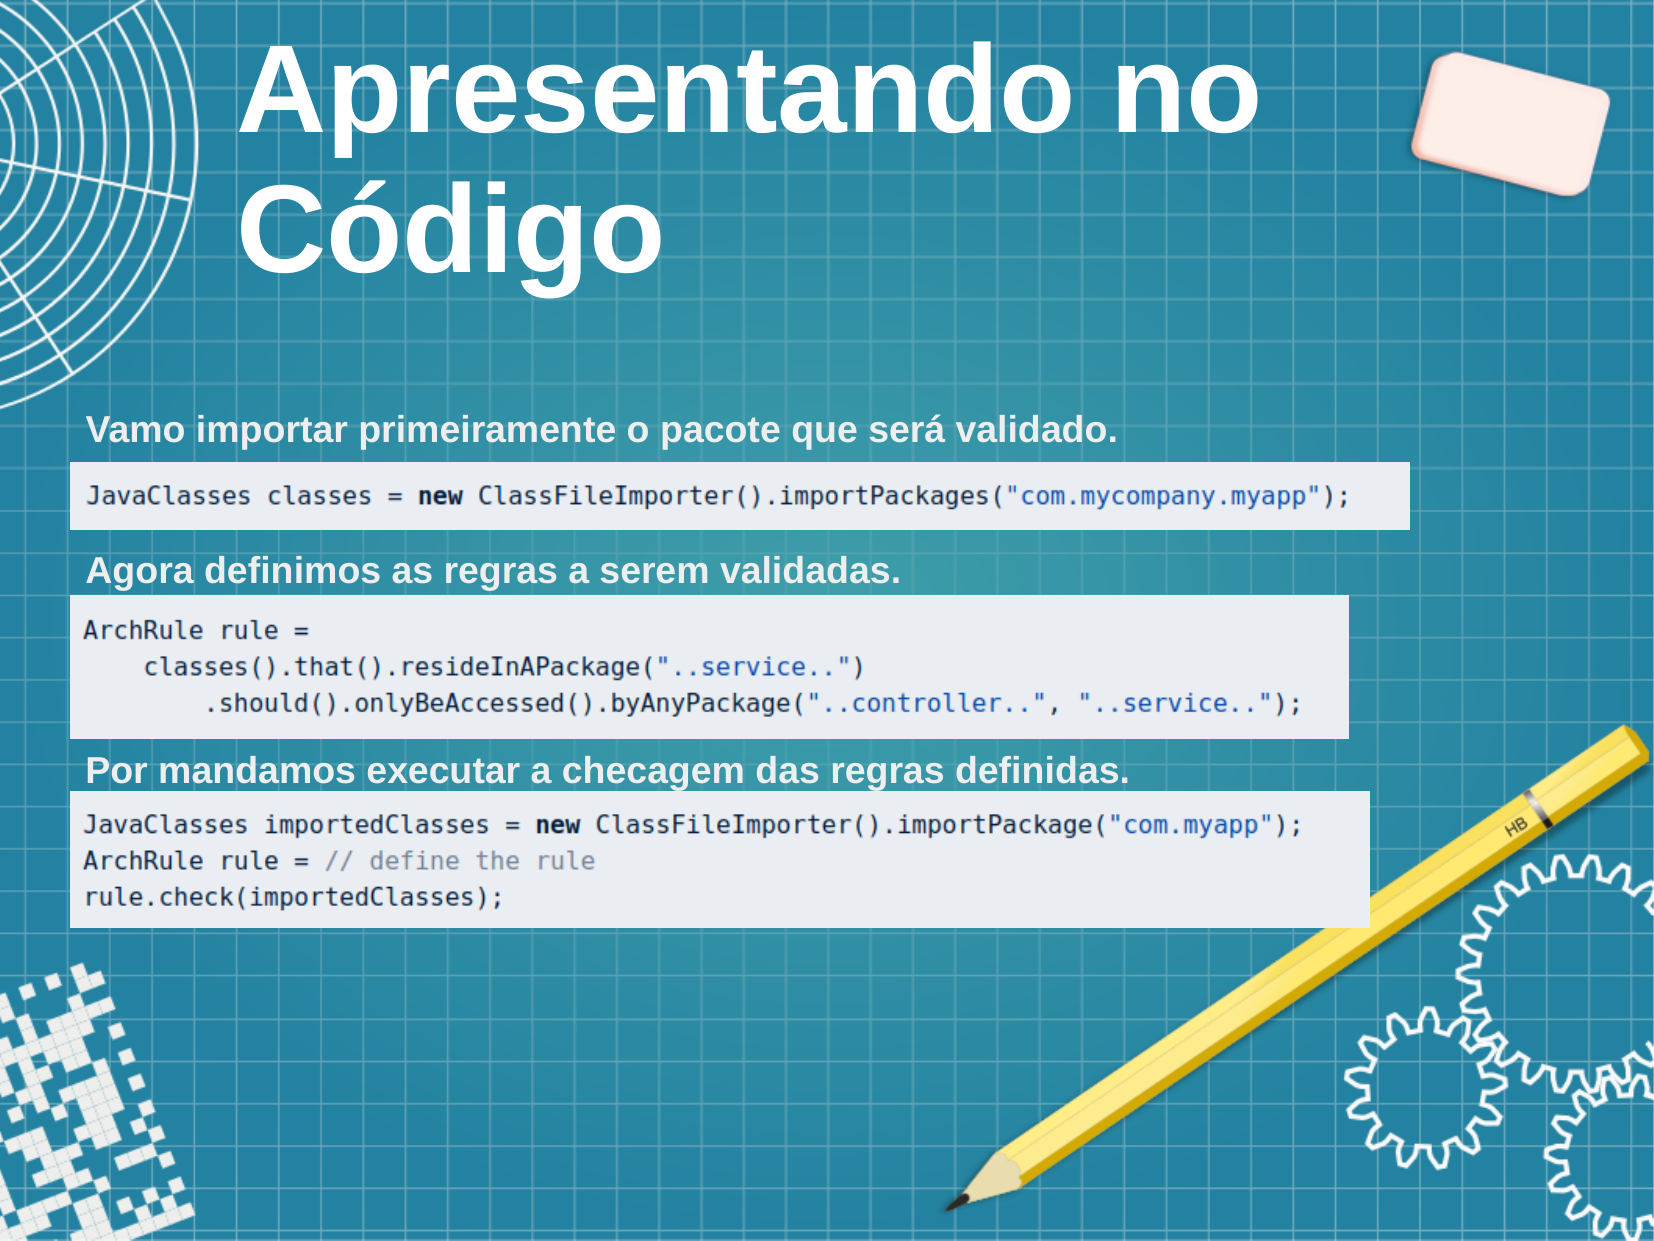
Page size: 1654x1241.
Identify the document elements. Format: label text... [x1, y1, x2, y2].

text_box Agora definimos as regras a serem validadas. [70, 541, 917, 599]
text_box Por mandamos executar a checagem das regras definidas. [70, 742, 1146, 800]
text_box Vamo importar primeiramente o pacote que será validado. [70, 401, 1135, 459]
picture [0, 0, 1654, 1241]
text_box Apresentando no Código [236, 19, 1406, 300]
